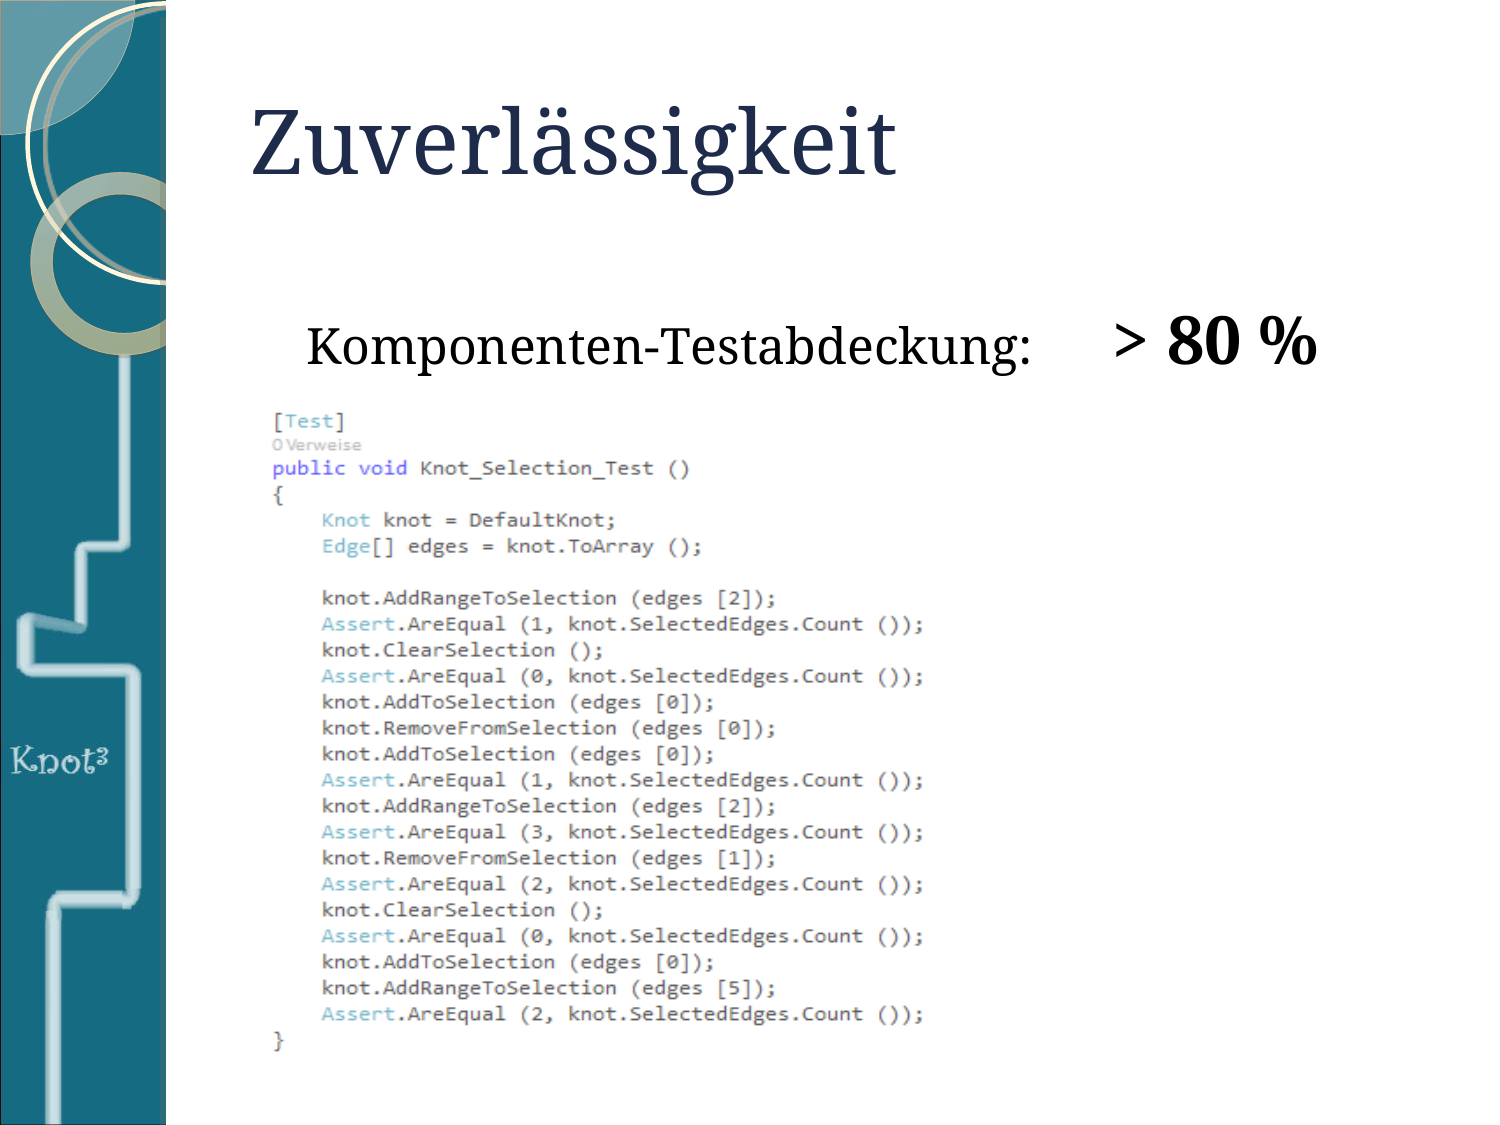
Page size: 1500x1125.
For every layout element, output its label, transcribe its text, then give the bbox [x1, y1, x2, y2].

title Zuverlässigkeit [235, 23, 1466, 237]
list Komponenten-Testabdeckung: > 80 % [235, 237, 1466, 906]
text_box [219, 397, 1040, 1070]
